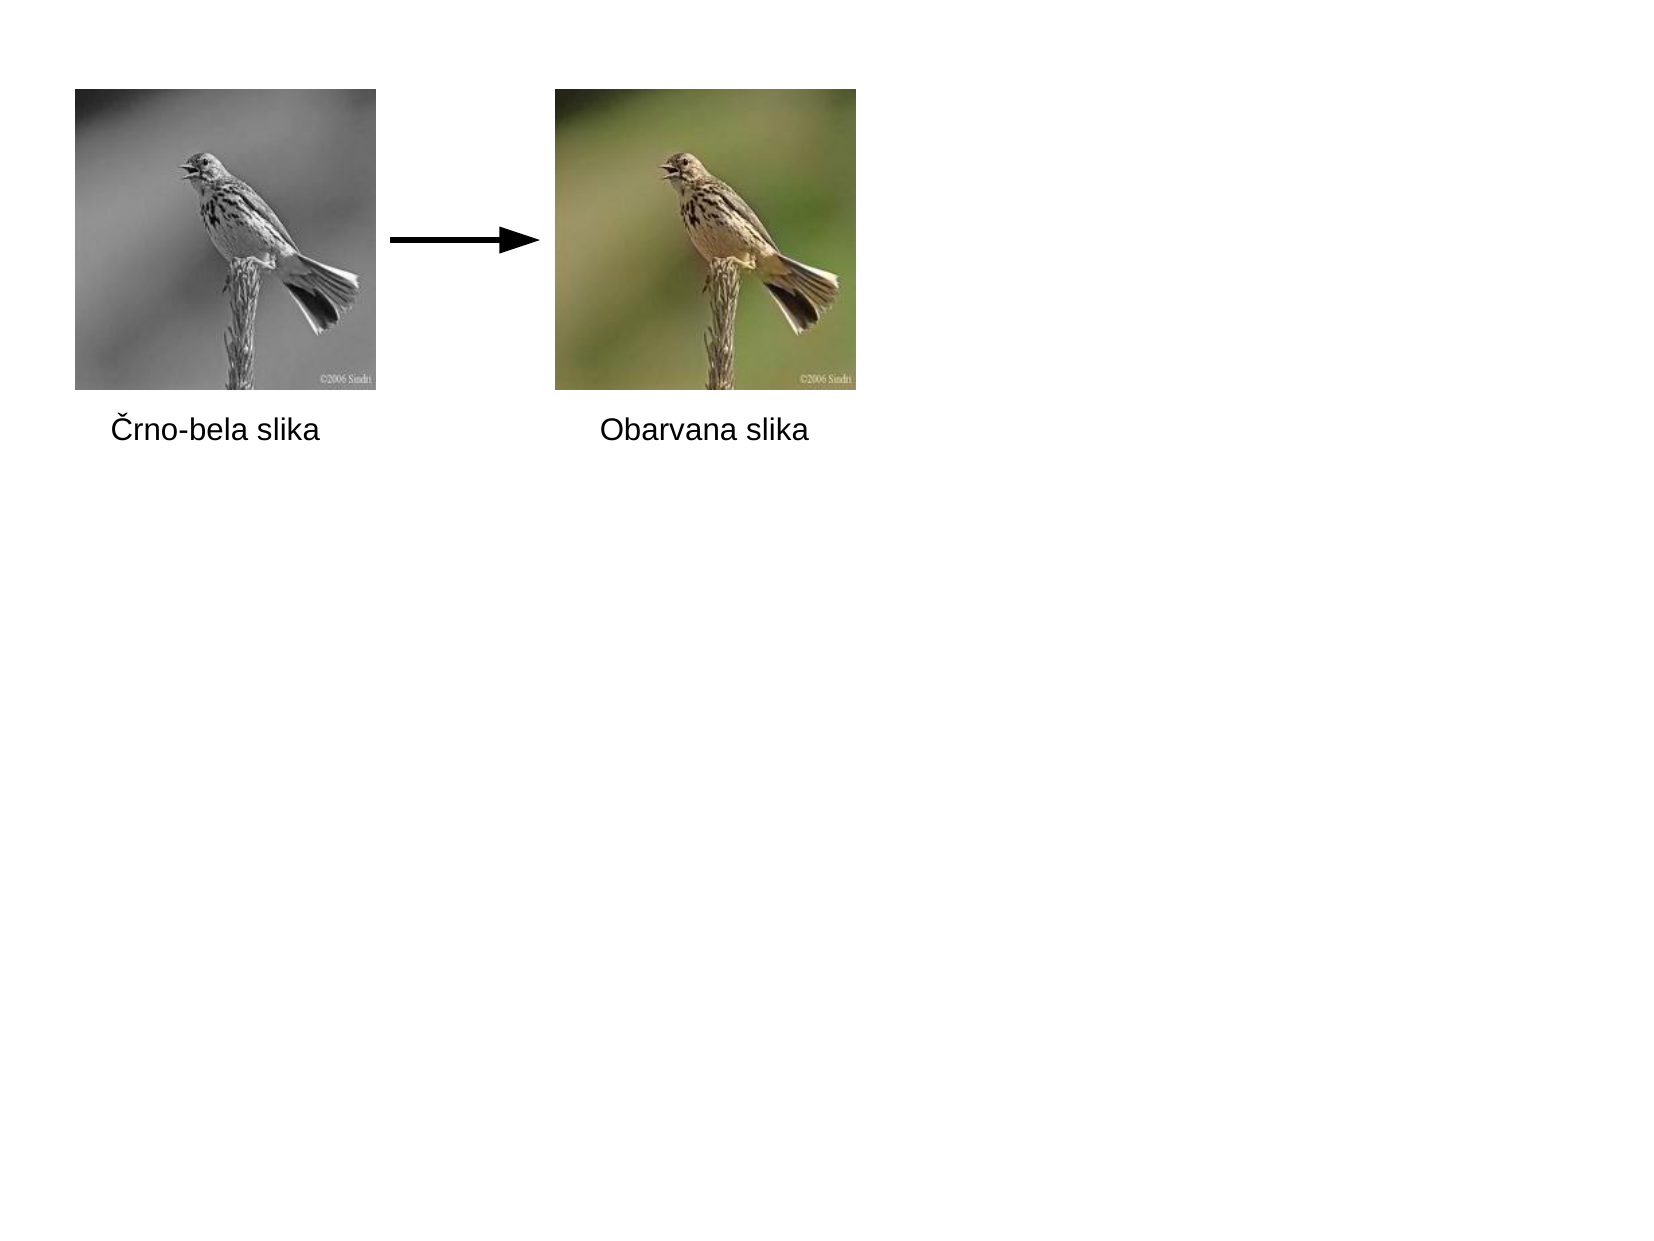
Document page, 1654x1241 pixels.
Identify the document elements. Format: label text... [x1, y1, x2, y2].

text_box Obarvana slika [585, 405, 841, 455]
picture [75, 89, 376, 391]
picture [555, 89, 856, 391]
text_box Črno-bela slika [95, 405, 351, 455]
